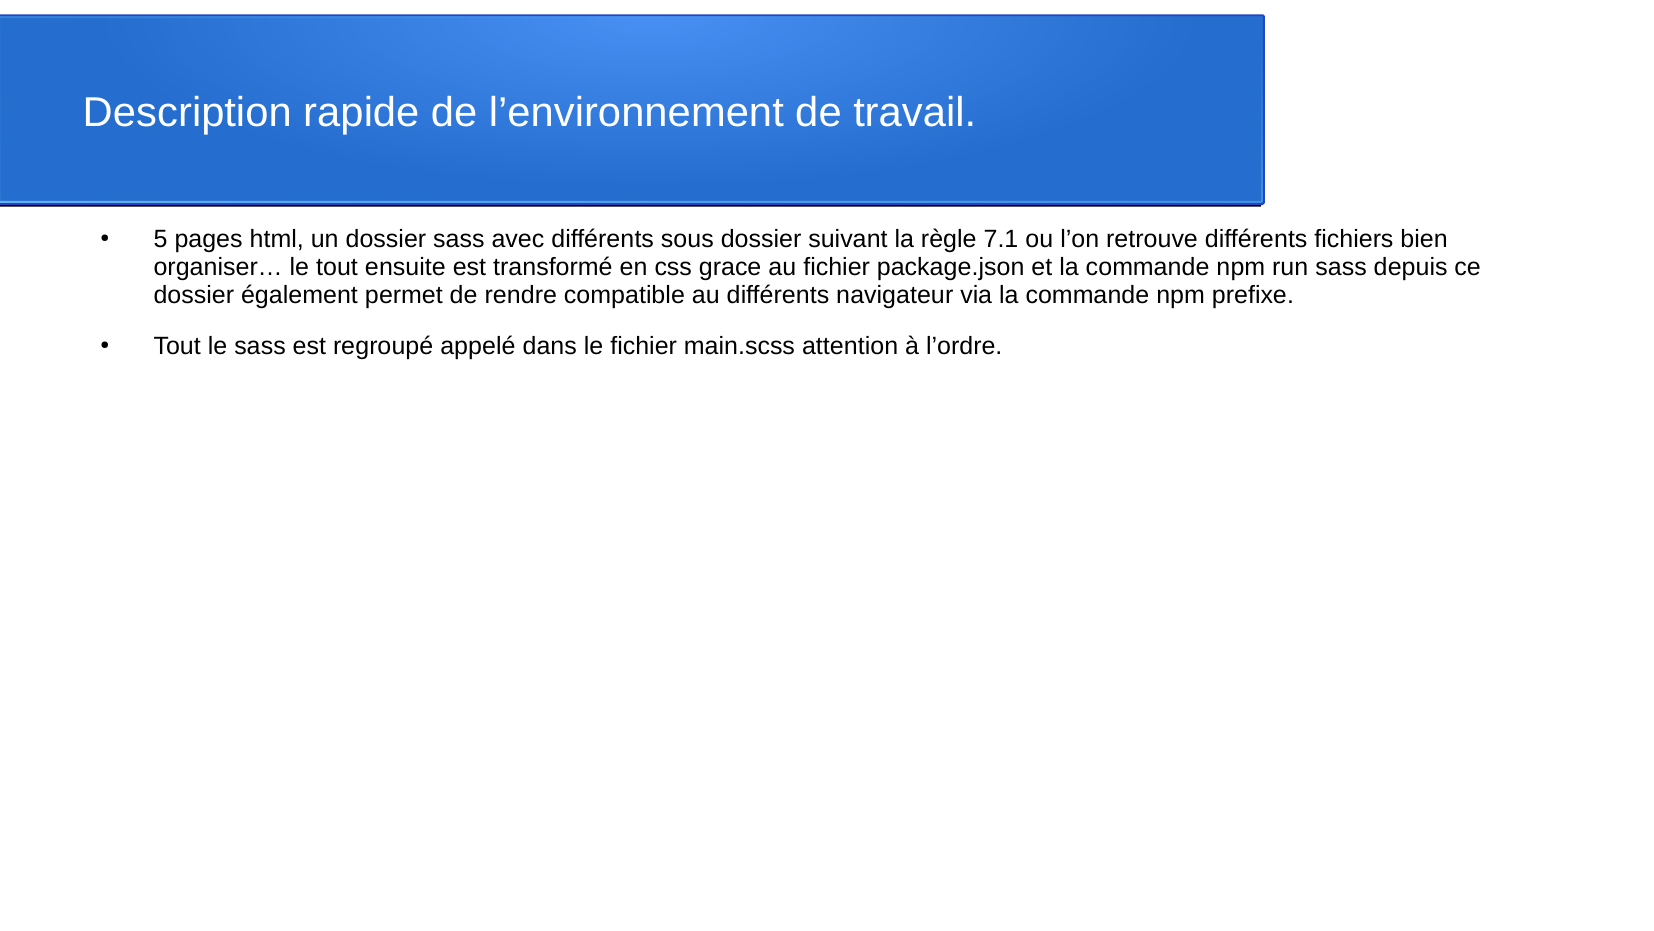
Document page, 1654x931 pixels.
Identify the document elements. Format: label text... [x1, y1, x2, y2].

list 5 pages html, un dossier sass avec différents sous dossier suivant la règle 7.1 ou l’on retrouve différents fichiers bien organiser… le tout ensuite est transformé en css grace au fichier package.json et la commande npm run sass depuis ce dossier également permet de rendre compatible au différents navigateur via la commande npm prefixe. Tout le sass est regroupé appelé dans le fichier main.scss attention à l’ordre. [82, 224, 1571, 764]
title Description rapide de l’environnement de travail. [82, 35, 1235, 189]
